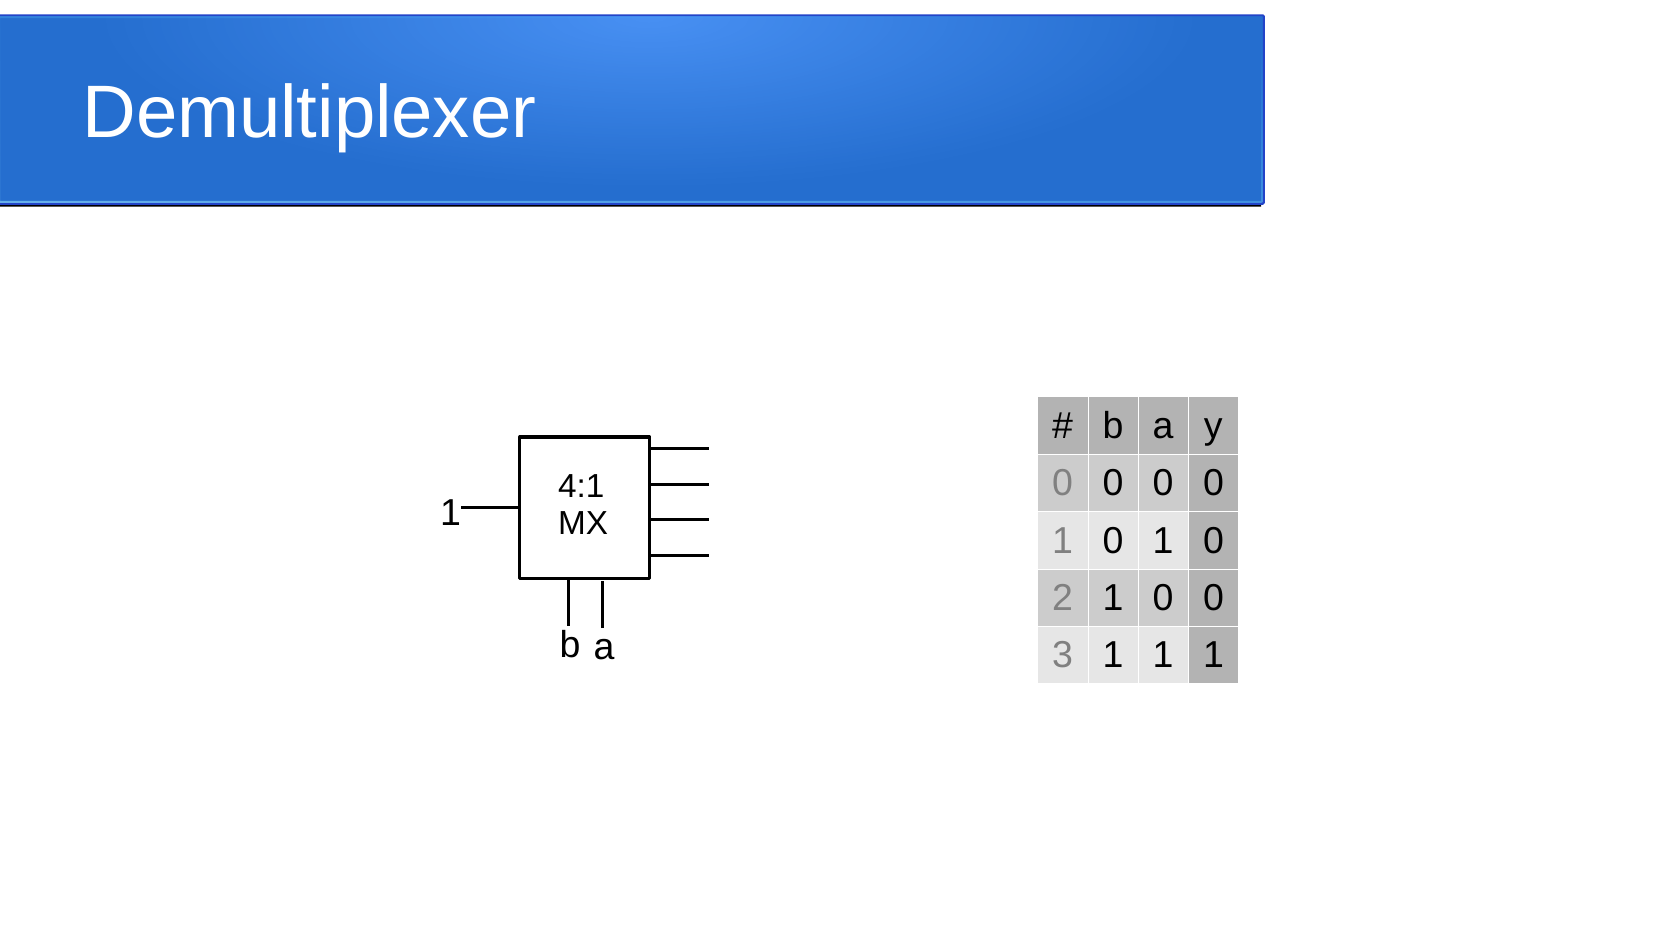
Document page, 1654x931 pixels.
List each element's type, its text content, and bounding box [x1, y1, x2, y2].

table_cell 0 [1189, 455, 1238, 511]
table_cell 0 [1139, 570, 1188, 626]
table_cell 1 [1189, 627, 1238, 683]
text_box 1 [425, 484, 473, 542]
table_cell 1 [1139, 512, 1188, 569]
table_cell 1 [1089, 570, 1138, 626]
table_header y [1189, 397, 1238, 454]
table_cell 0 [1089, 455, 1138, 511]
table_header # [1038, 397, 1088, 454]
table_cell 1 [1038, 512, 1088, 569]
text_box a [578, 618, 626, 676]
text_box 4:1 MX [543, 460, 626, 550]
table_cell 3 [1038, 627, 1088, 683]
title Demultiplexer [82, 35, 1235, 189]
table_cell 1 [1139, 627, 1188, 683]
table_header b [1089, 397, 1138, 454]
text_box b [544, 616, 593, 674]
table_header a [1139, 397, 1188, 454]
text_box [519, 437, 650, 579]
table_cell 0 [1038, 455, 1088, 511]
table_cell 1 [1089, 627, 1138, 683]
table_cell 0 [1189, 570, 1238, 626]
table_cell 2 [1038, 570, 1088, 626]
table_cell 0 [1139, 455, 1188, 511]
table_cell 0 [1189, 512, 1238, 569]
table_cell 0 [1089, 512, 1138, 569]
